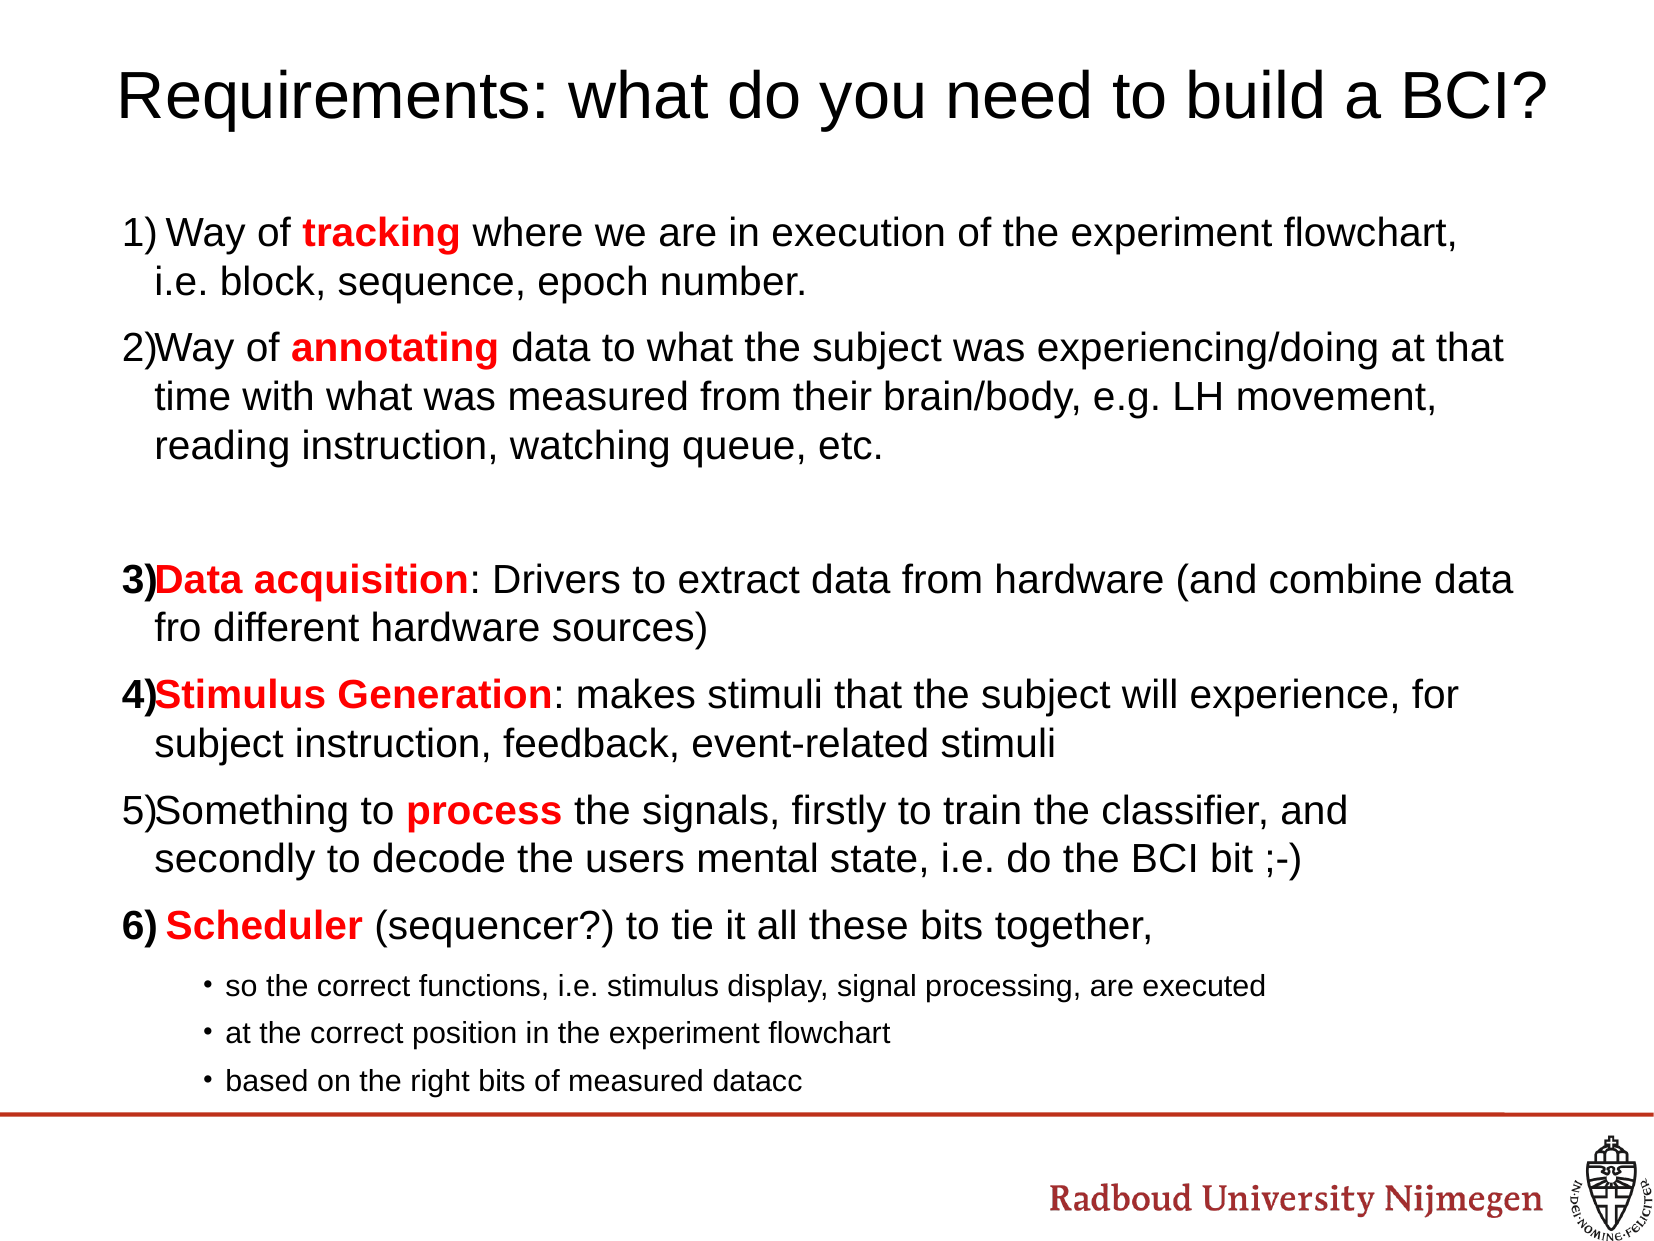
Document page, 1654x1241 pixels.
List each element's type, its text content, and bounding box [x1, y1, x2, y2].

list Way of tracking where we are in execution of the experiment flowchart, i.e. block, sequence, epoch number. Way of annotating data to what the subject was experiencing/doing at that time with what was measured from their brain/body, e.g. LH movement, reading instruction, watching queue, etc. Data acquisition: Drivers to extract data from hardware (and combine data fro different hardware sources) Stimulus Generation: makes stimuli that the subject will experience, for subject instruction, feedback, event-related stimuli Something to process the signals, firstly to train the classifier, and secondly to decode the users mental state, i.e. do the BCI bit ;-) Scheduler (sequencer?) to tie it all these bits together, so the correct functions, i.e. stimulus display, signal processing, are executed at the correct position in the experiment flowchart based on the right bits of measured datacc [111, 205, 1517, 1113]
title Requirements: what do you need to build a BCI? [27, 43, 1639, 178]
picture [1050, 1134, 1654, 1241]
